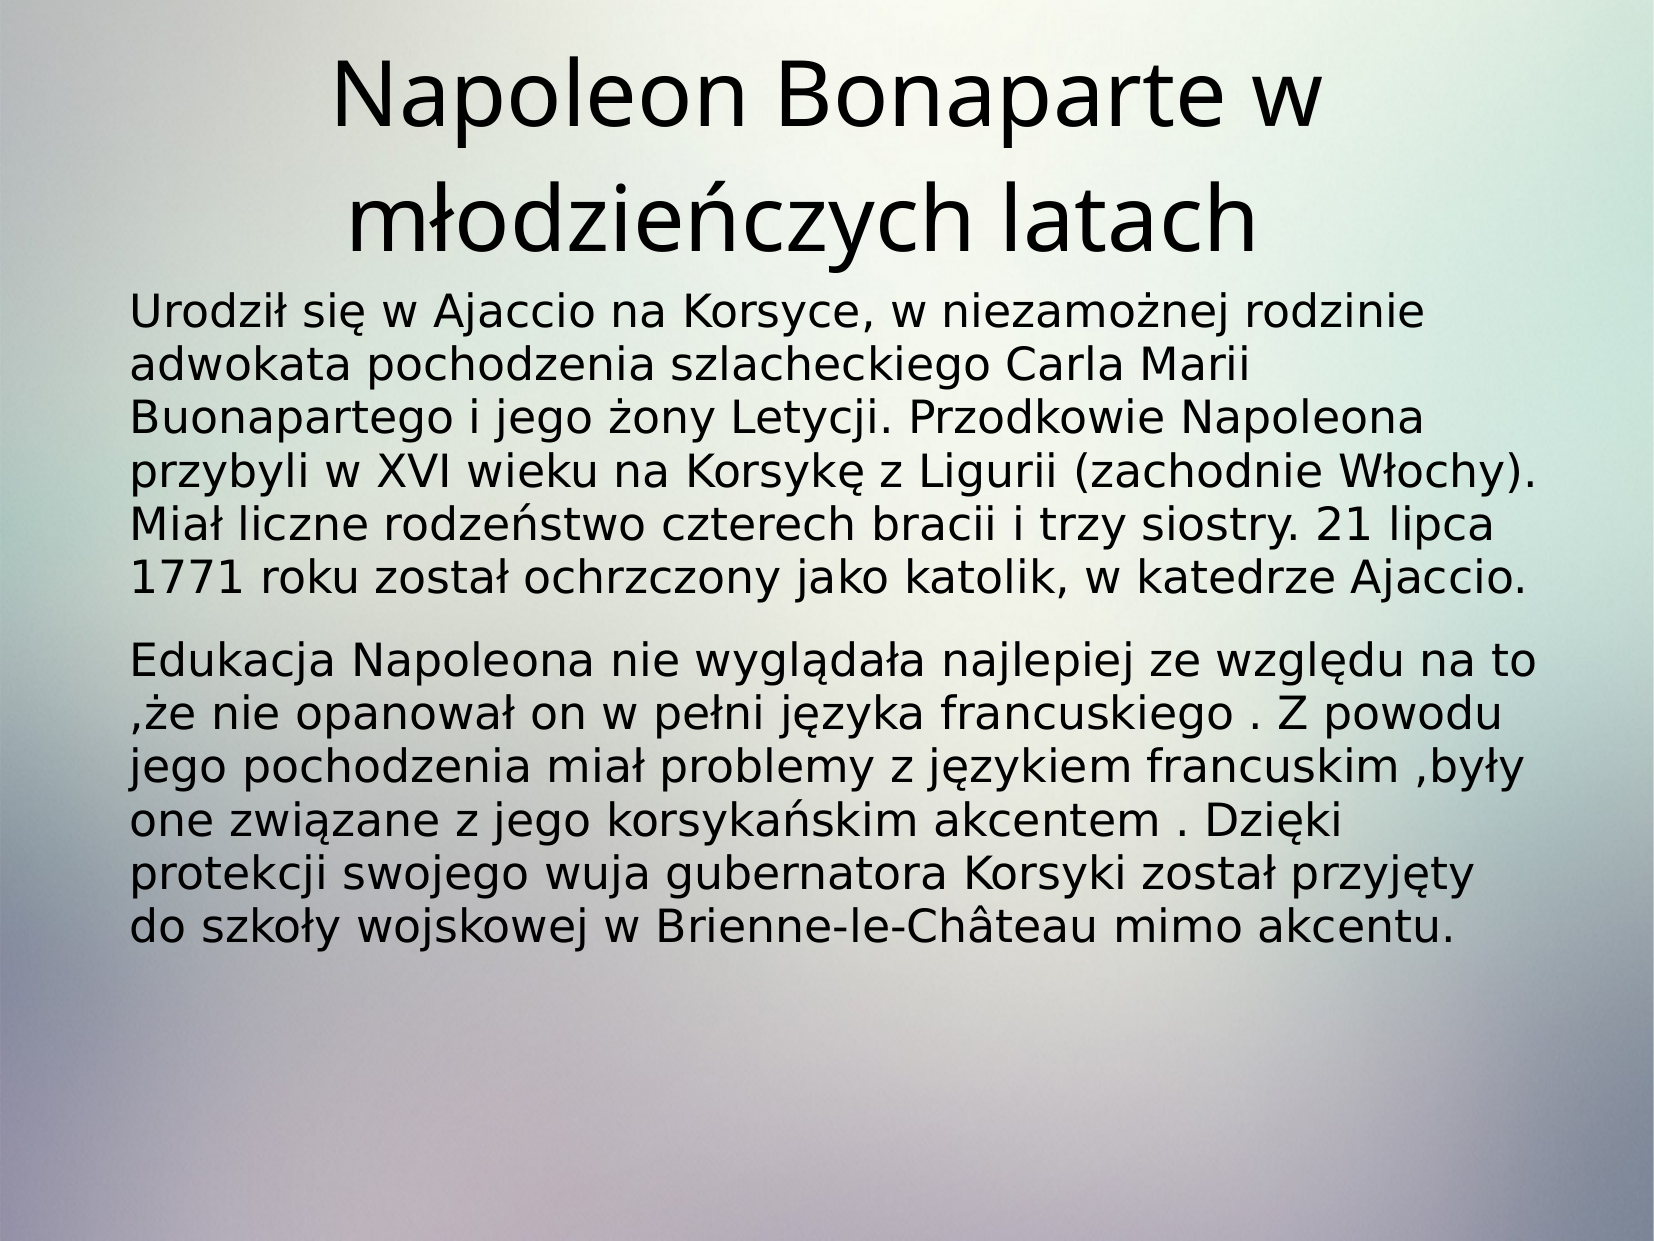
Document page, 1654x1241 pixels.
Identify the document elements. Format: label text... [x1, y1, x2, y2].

list Urodził się w Ajaccio na Korsyce, w niezamożnej rodzinie adwokata pochodzenia szlacheckiego Carla Marii Buonapartego i jego żony Letycji. Przodkowie Napoleona przybyli w XVI wieku na Korsykę z Ligurii (zachodnie Włochy). Miał liczne rodzeństwo czterech bracii i trzy siostry. 21 lipca 1771 roku został ochrzczony jako katolik, w katedrze Ajaccio. Edukacja Napoleona nie wyglądała najlepiej ze względu na to ,że nie opanował on w pełni języka francuskiego . Z powodu jego pochodzenia miał problemy z językiem francuskim ,były one związane z jego korsykańskim akcentem . Dzięki protekcji swojego wuja gubernatora Korsyki został przyjęty do szkoły wojskowej w Brienne-le-Château mimo akcentu. [59, 284, 1548, 1004]
picture [0, 0, 1654, 1241]
title Napoleon Bonaparte w młodzieńczych latach [82, 34, 1571, 272]
